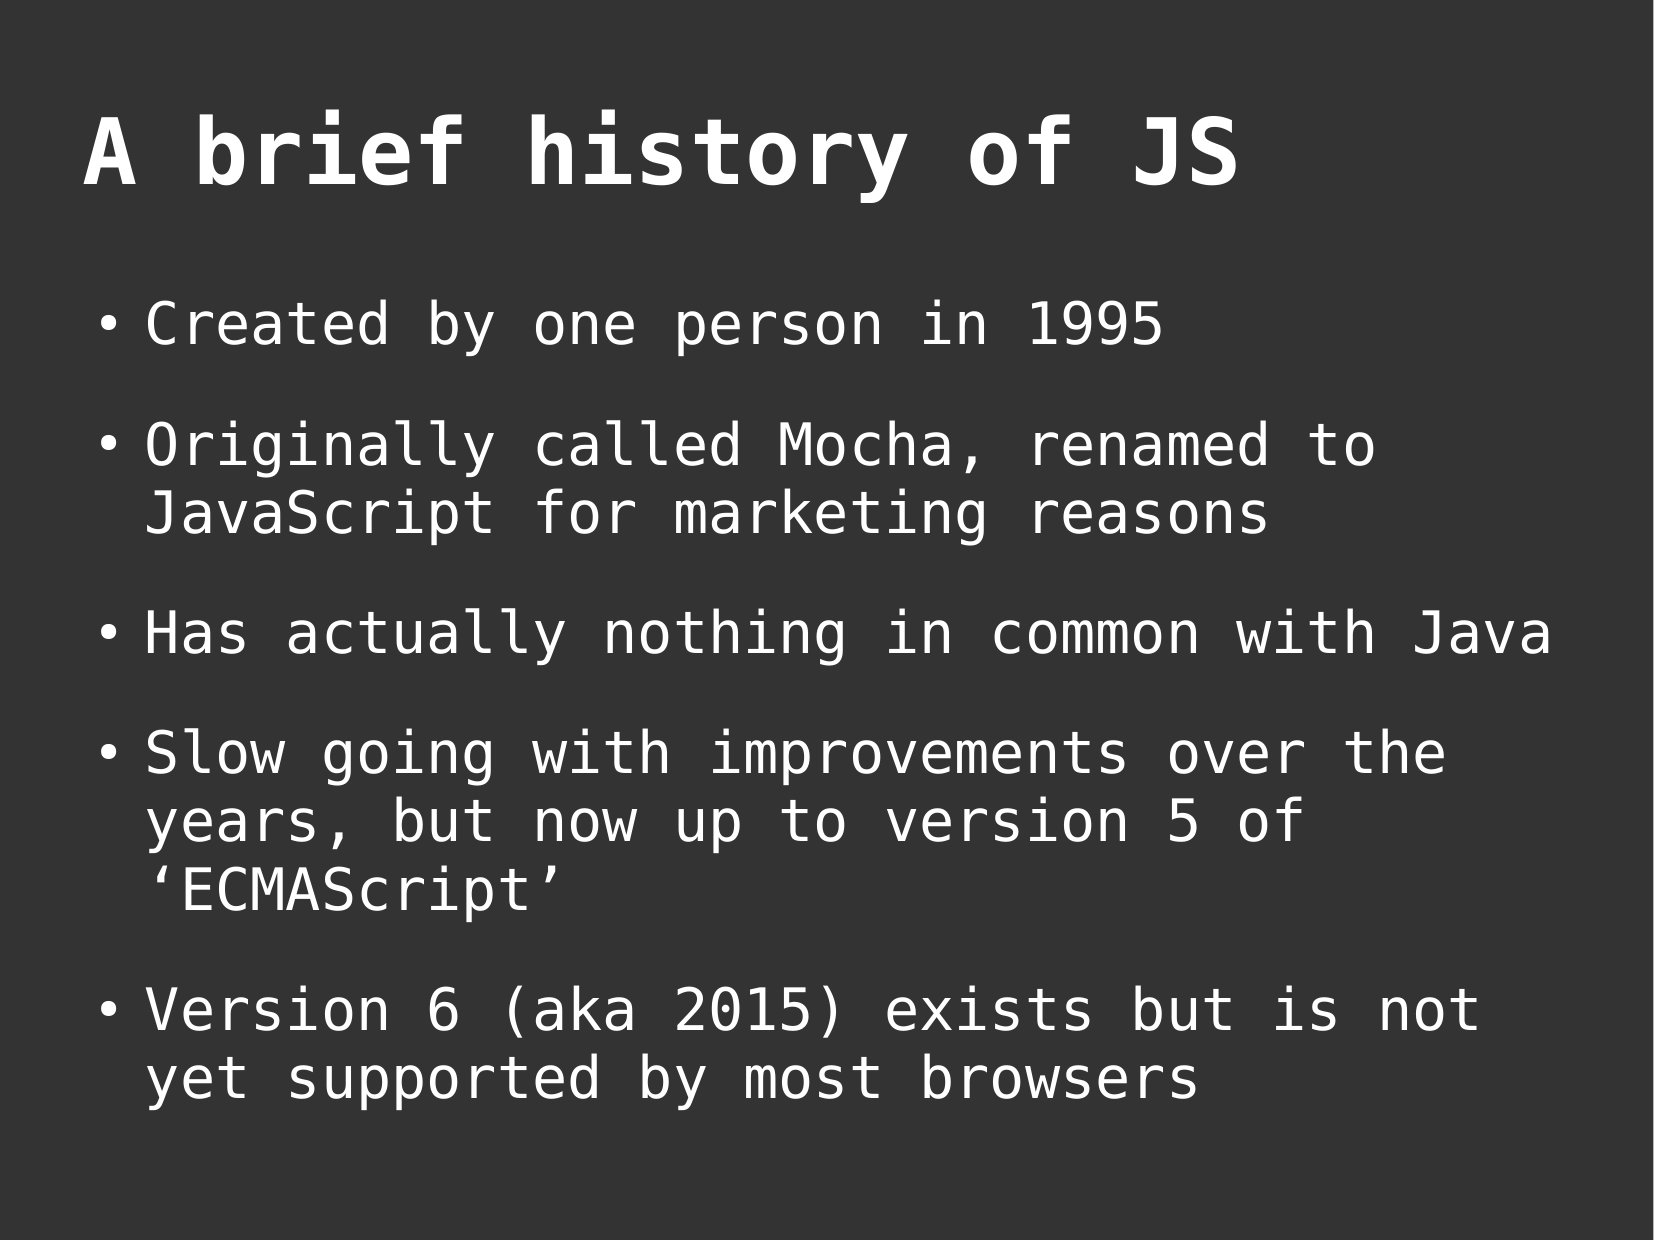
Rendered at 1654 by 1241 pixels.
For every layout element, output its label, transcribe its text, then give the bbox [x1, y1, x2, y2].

list Created by one person in 1995 Originally called Mocha, renamed to JavaScript for marketing reasons Has actually nothing in common with Java Slow going with improvements over the years, but now up to version 5 of ‘ECMAScript’ Version 6 (aka 2015) exists but is not yet supported by most browsers [82, 290, 1571, 1182]
title A brief history of JS [82, 49, 1571, 257]
